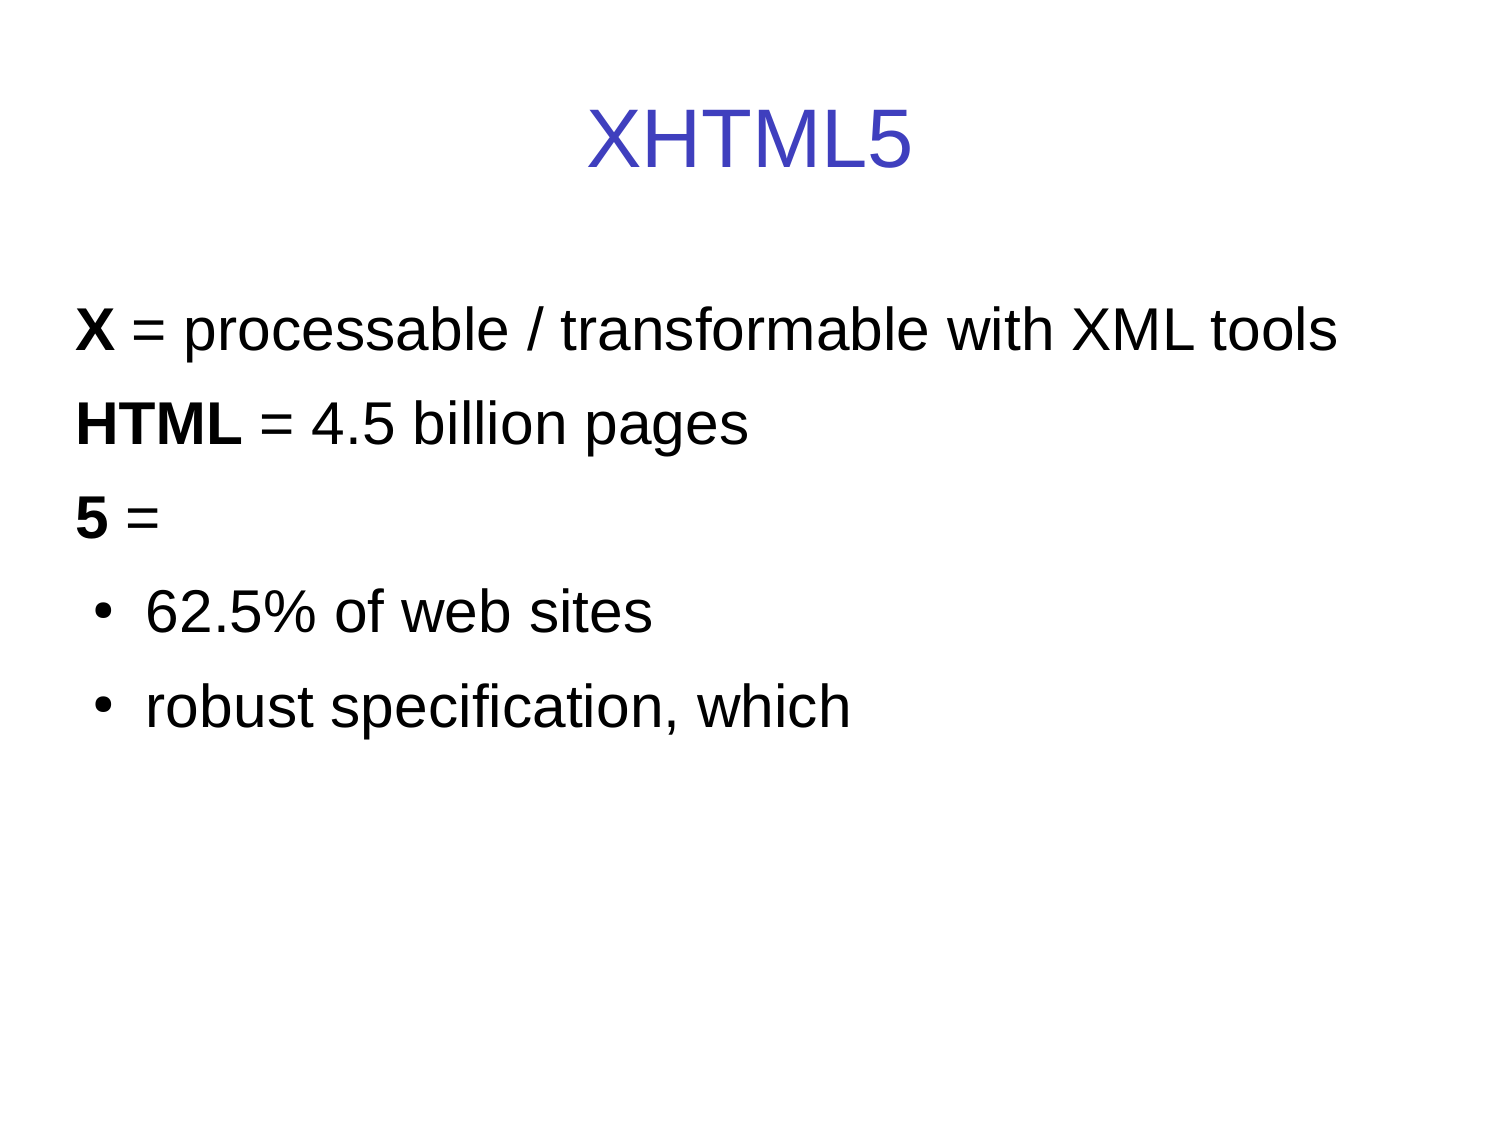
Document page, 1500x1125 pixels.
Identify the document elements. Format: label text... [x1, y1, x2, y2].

title XHTML5 [75, 44, 1425, 233]
list X = processable / transformable with XML tools HTML = 4.5 billion pages 5 = 62.5% of web sites robust specification, which [75, 295, 1425, 1063]
